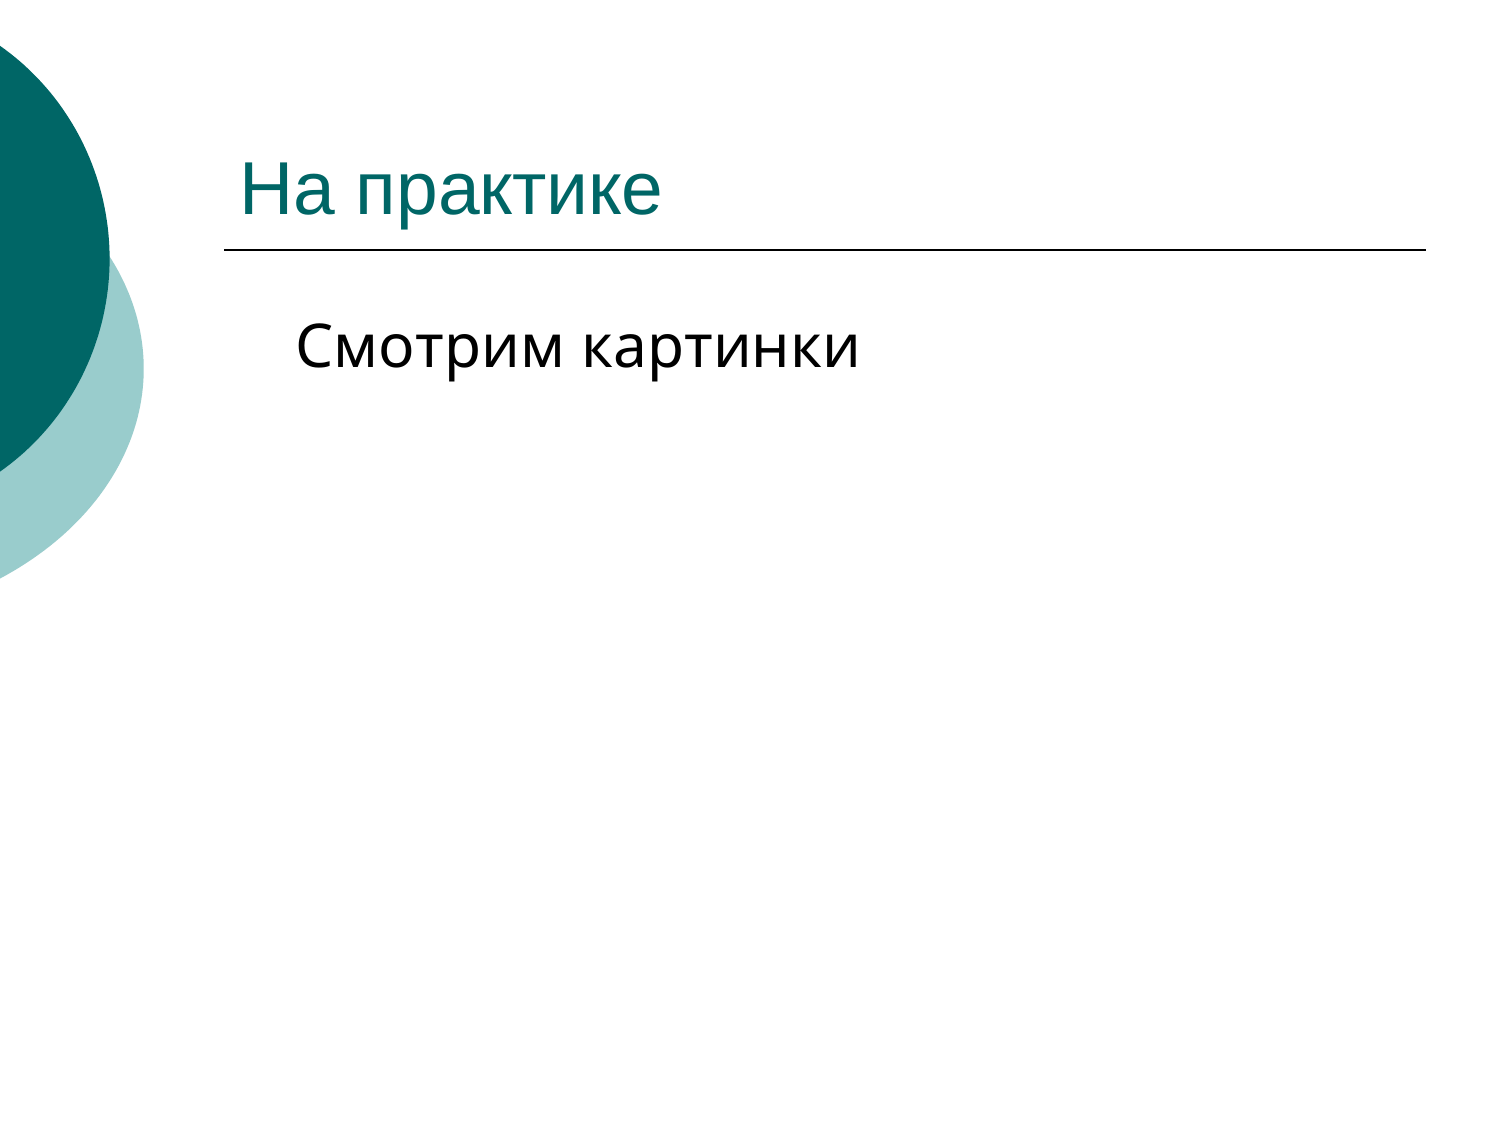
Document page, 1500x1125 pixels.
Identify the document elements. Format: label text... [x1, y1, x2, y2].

title На практике [224, 49, 1425, 237]
list Смотрим картинки [224, 299, 1425, 975]
